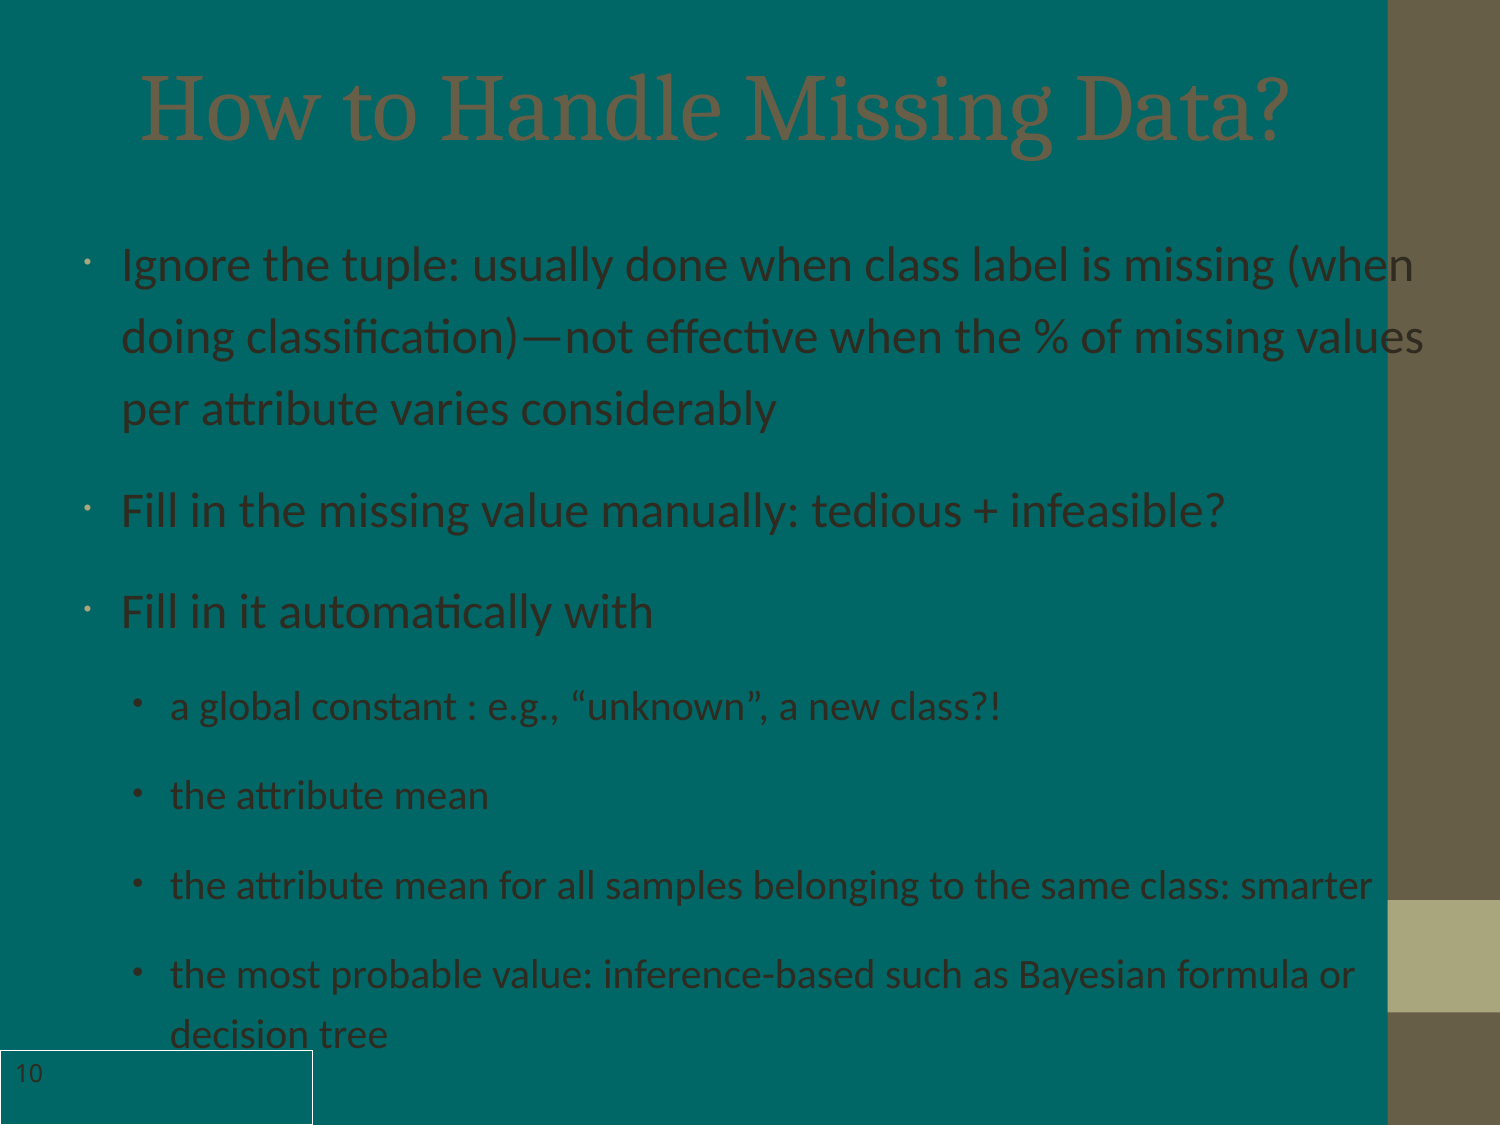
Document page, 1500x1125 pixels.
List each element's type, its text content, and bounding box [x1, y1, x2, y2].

list Ignore the tuple: usually done when class label is missing (when doing classification)—not effective when the % of missing values per attribute varies considerably Fill in the missing value manually: tedious + infeasible? Fill in it automatically with a global constant : e.g., “unknown”, a new class?! the attribute mean the attribute mean for all samples belonging to the same class: smarter the most probable value: inference-based such as Bayesian formula or decision tree [50, 212, 1450, 1075]
slide_number <number> [0, 1050, 313, 1125]
title How to Handle Missing Data? [125, 37, 1363, 163]
